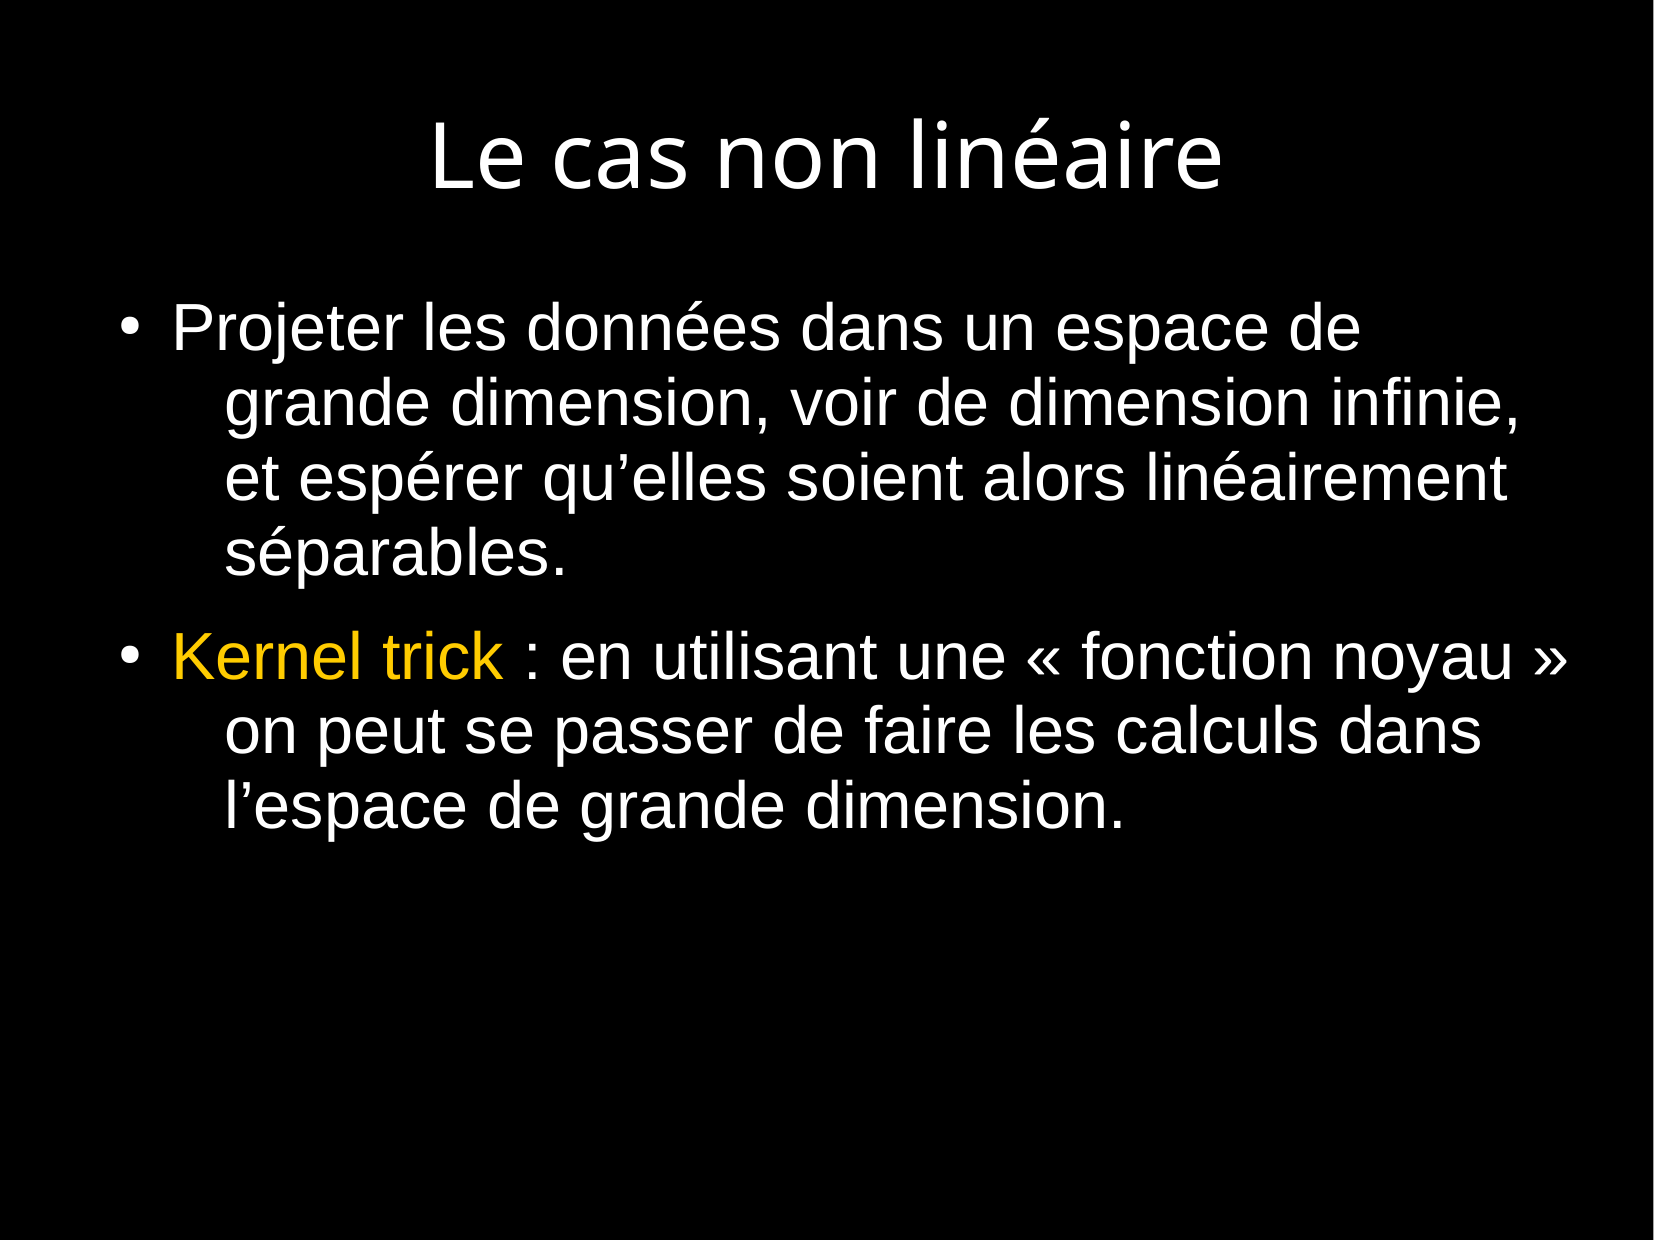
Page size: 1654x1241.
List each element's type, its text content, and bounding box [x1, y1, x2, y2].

title Le cas non linéaire [82, 49, 1571, 257]
list Projeter les données dans un espace de grande dimension, voir de dimension infinie, et espérer qu’elles soient alors linéairement séparables. Kernel trick : en utilisant une « fonction noyau » on peut se passer de faire les calculs dans l’espace de grande dimension. [82, 290, 1571, 1010]
